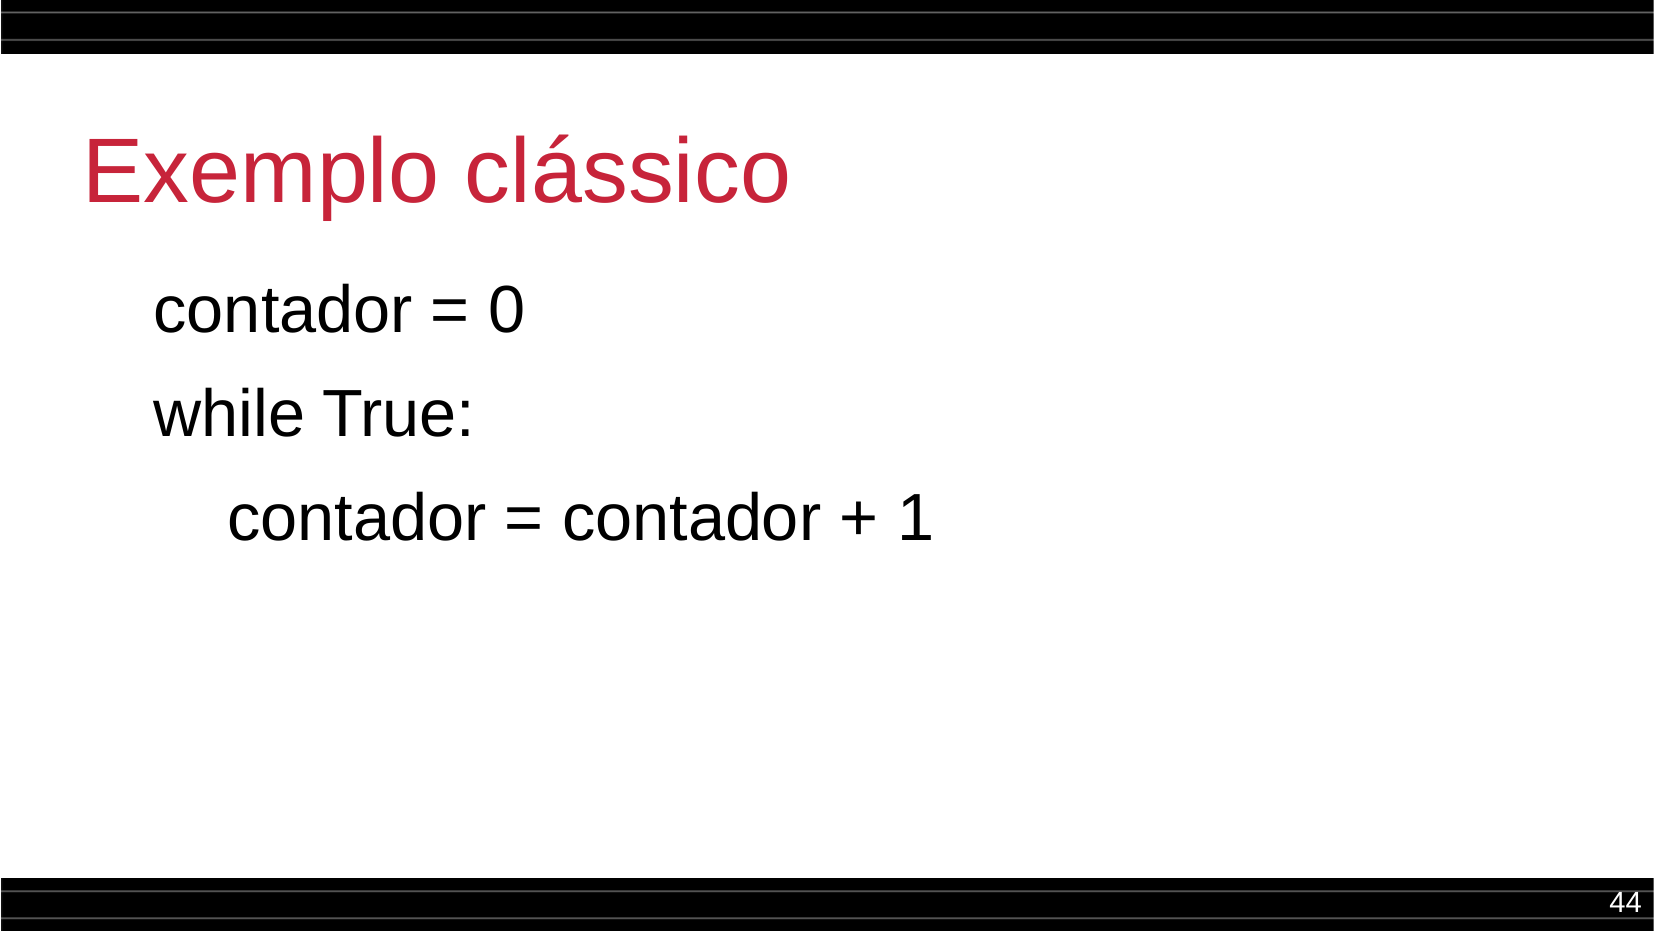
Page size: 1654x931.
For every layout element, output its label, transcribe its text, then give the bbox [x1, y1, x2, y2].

title Exemplo clássico [82, 92, 1571, 249]
picture [1, 878, 1654, 931]
picture [1, 0, 1654, 54]
list contador = 0 while True: contador = contador + 1 [82, 271, 1571, 758]
